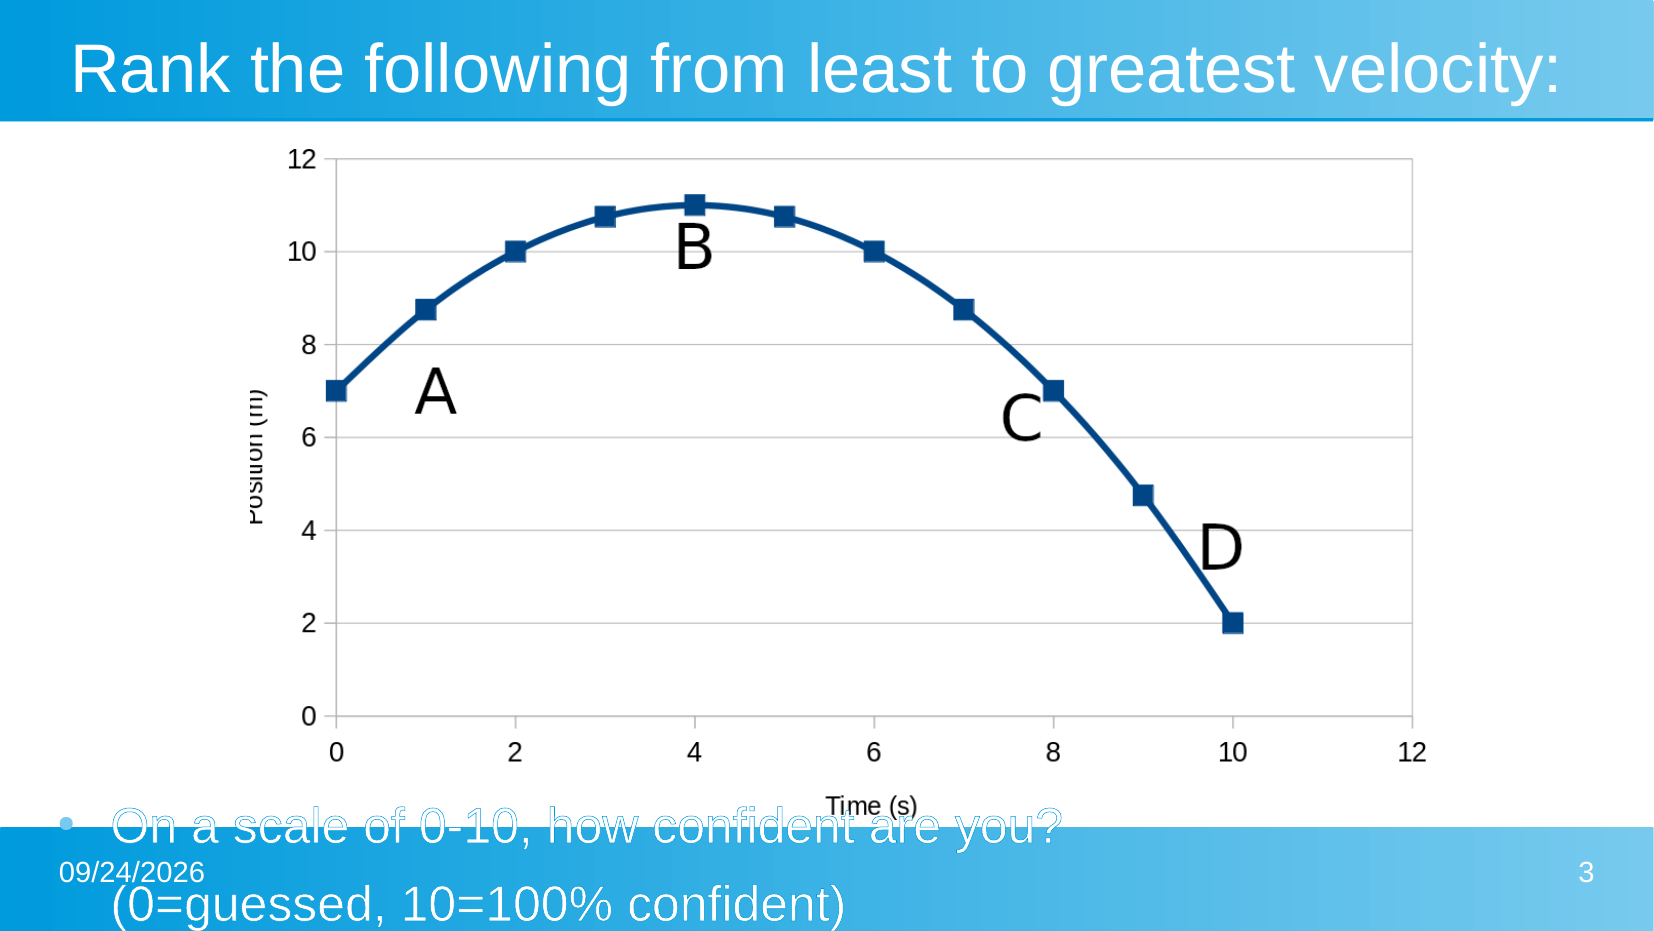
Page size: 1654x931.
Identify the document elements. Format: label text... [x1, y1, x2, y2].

picture [250, 149, 1426, 719]
title Rank the following from least to greatest velocity: [59, 29, 1595, 108]
list On a scale of 0-10, how confident are you? (0=guessed, 10=100% confident) [39, 719, 1576, 931]
